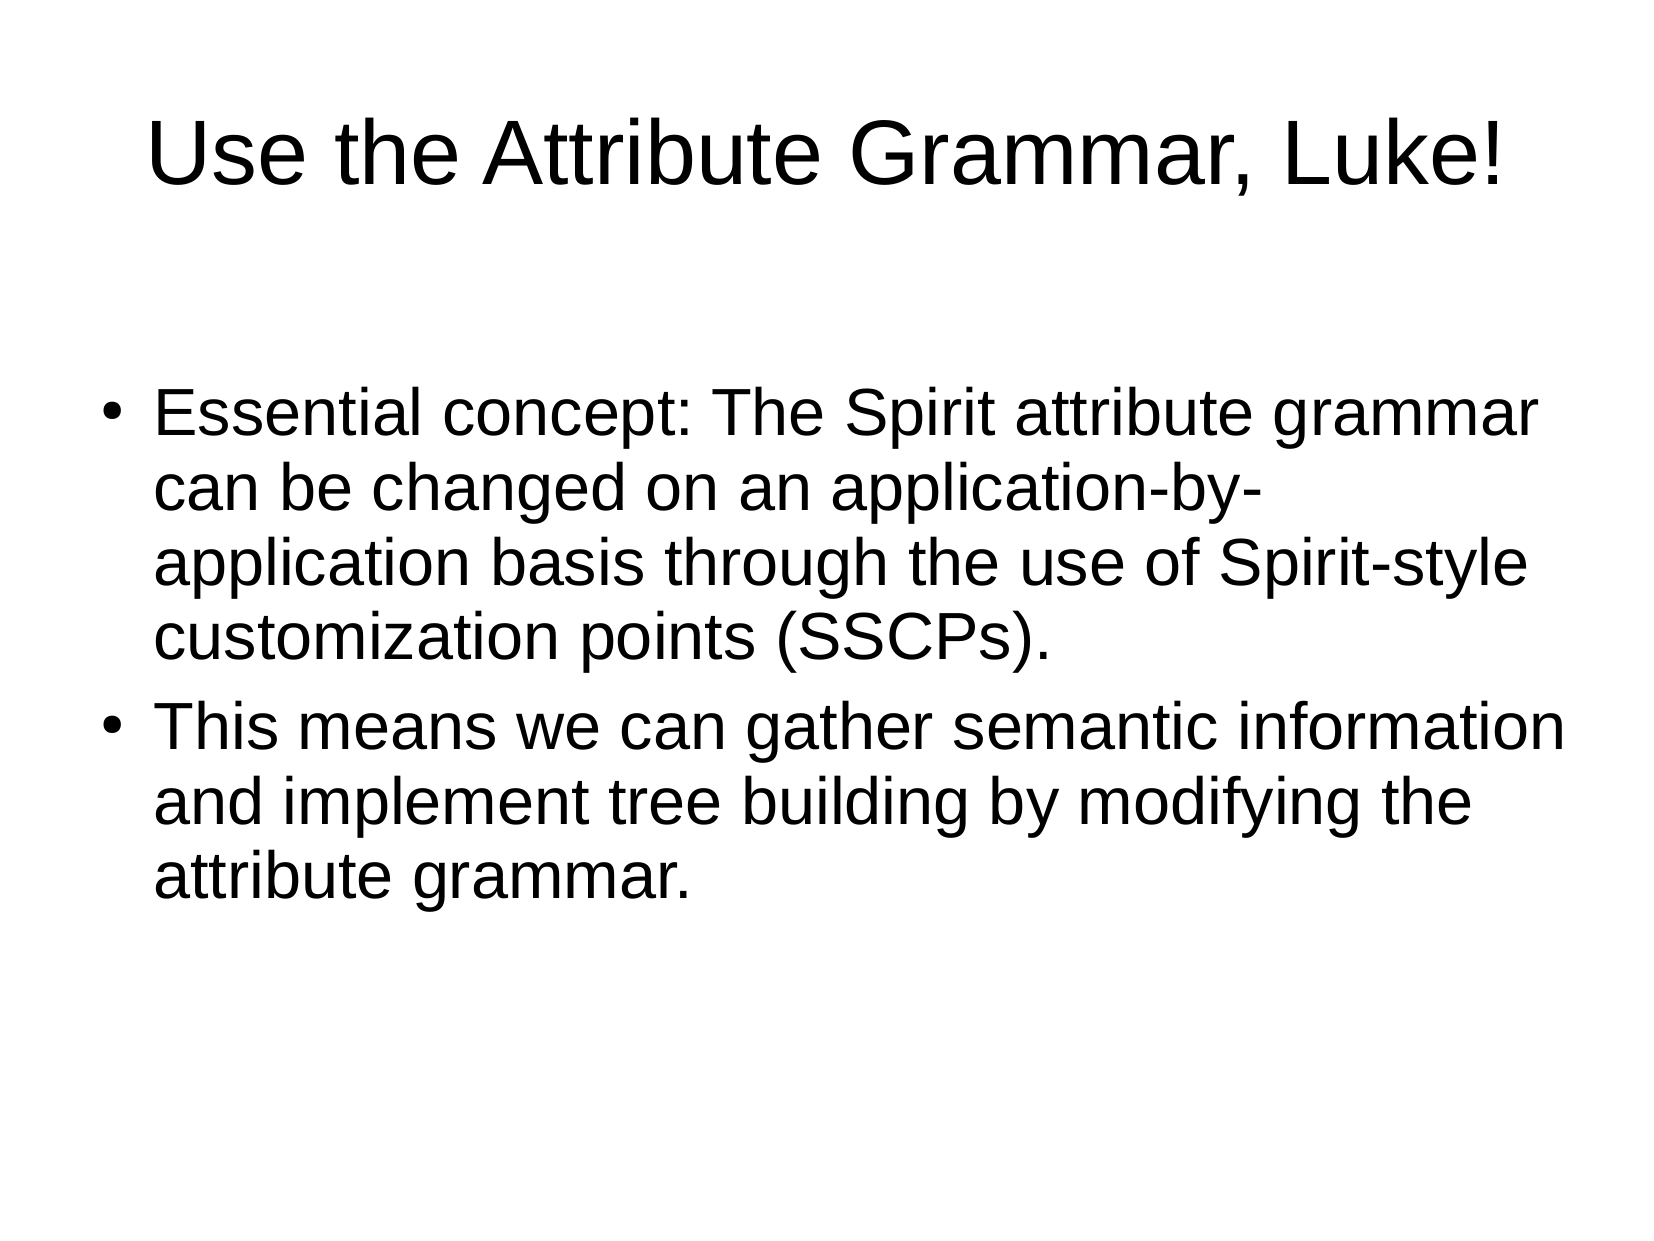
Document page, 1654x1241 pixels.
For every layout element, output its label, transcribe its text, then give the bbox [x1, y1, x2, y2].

title Use the Attribute Grammar, Luke! [82, 49, 1571, 257]
list Essential concept: The Spirit attribute grammar can be changed on an application-by-application basis through the use of Spirit-style customization points (SSCPs). This means we can gather semantic information and implement tree building by modifying the attribute grammar. [82, 375, 1571, 1109]
